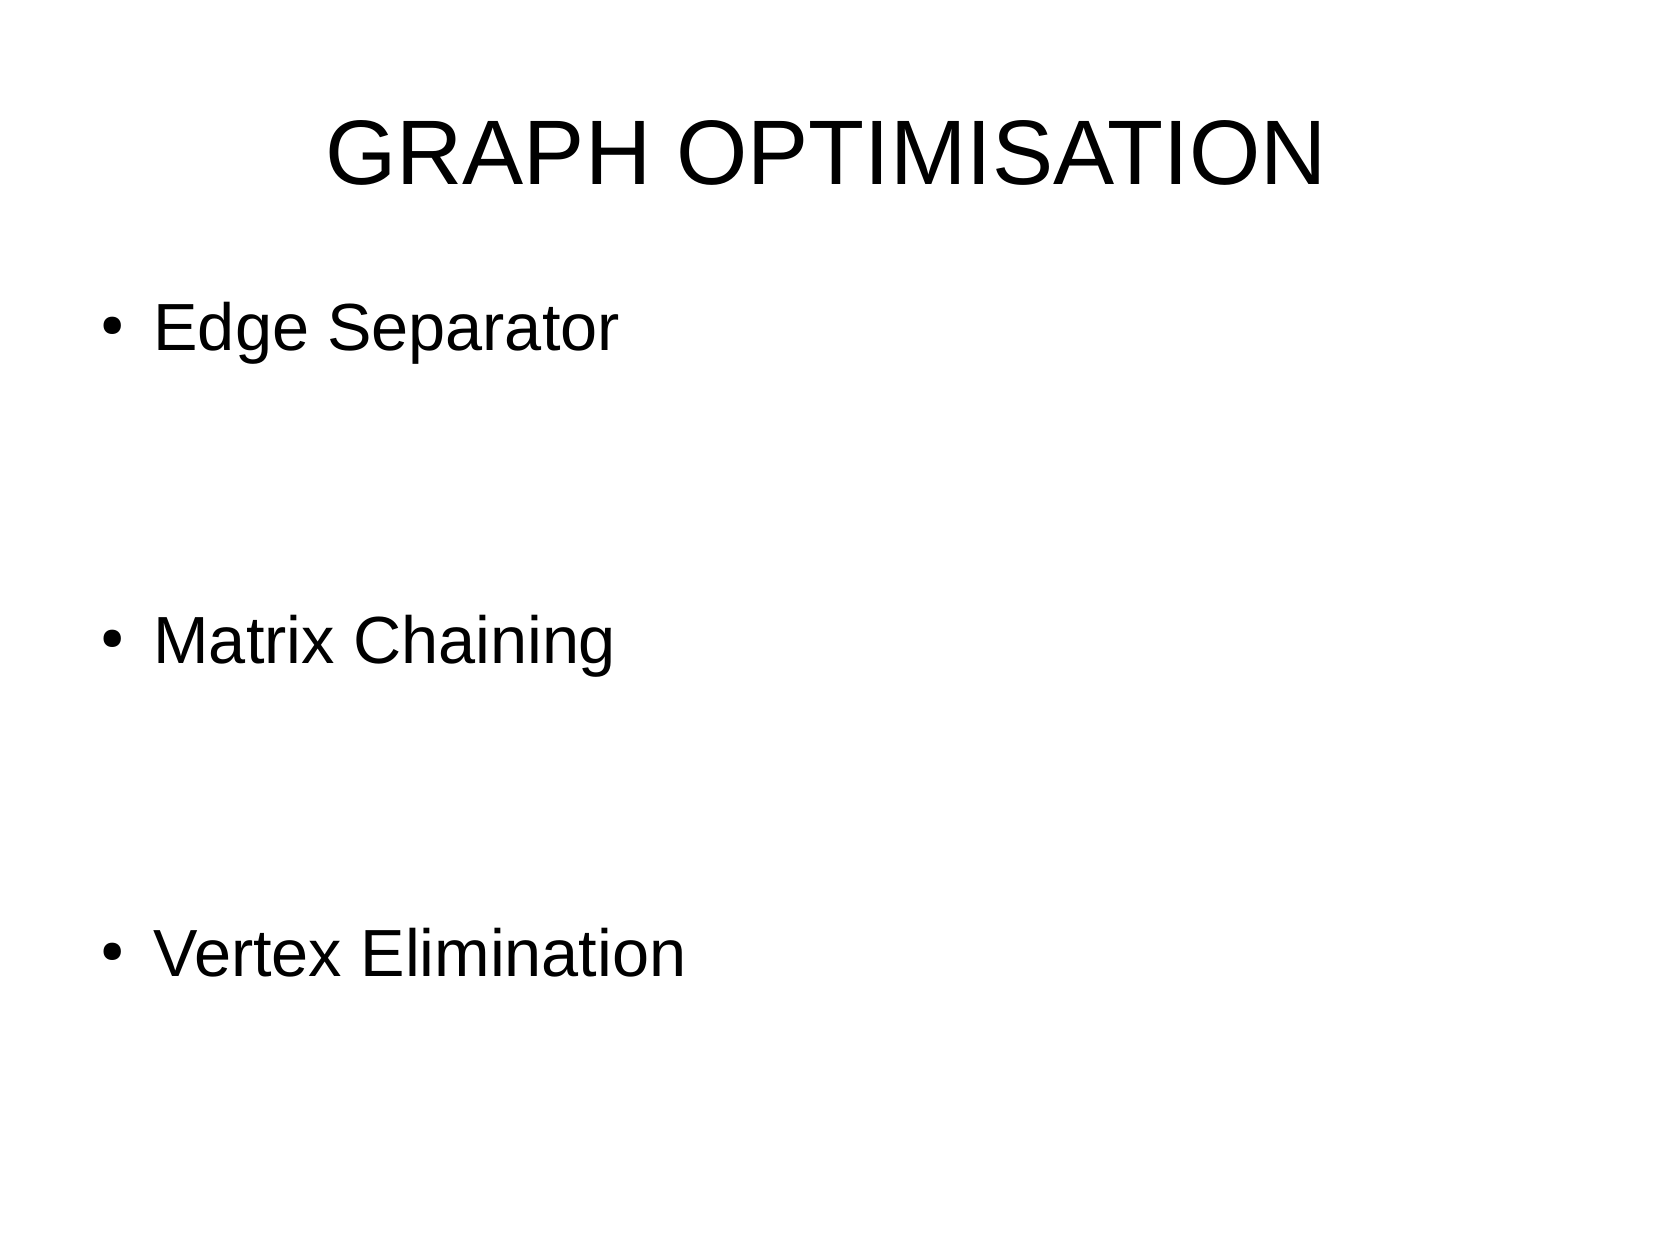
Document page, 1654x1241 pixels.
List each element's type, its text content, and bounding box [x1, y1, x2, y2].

title GRAPH OPTIMISATION [82, 49, 1571, 257]
list Edge Separator Matrix Chaining Vertex Elimination [82, 290, 1571, 1010]
